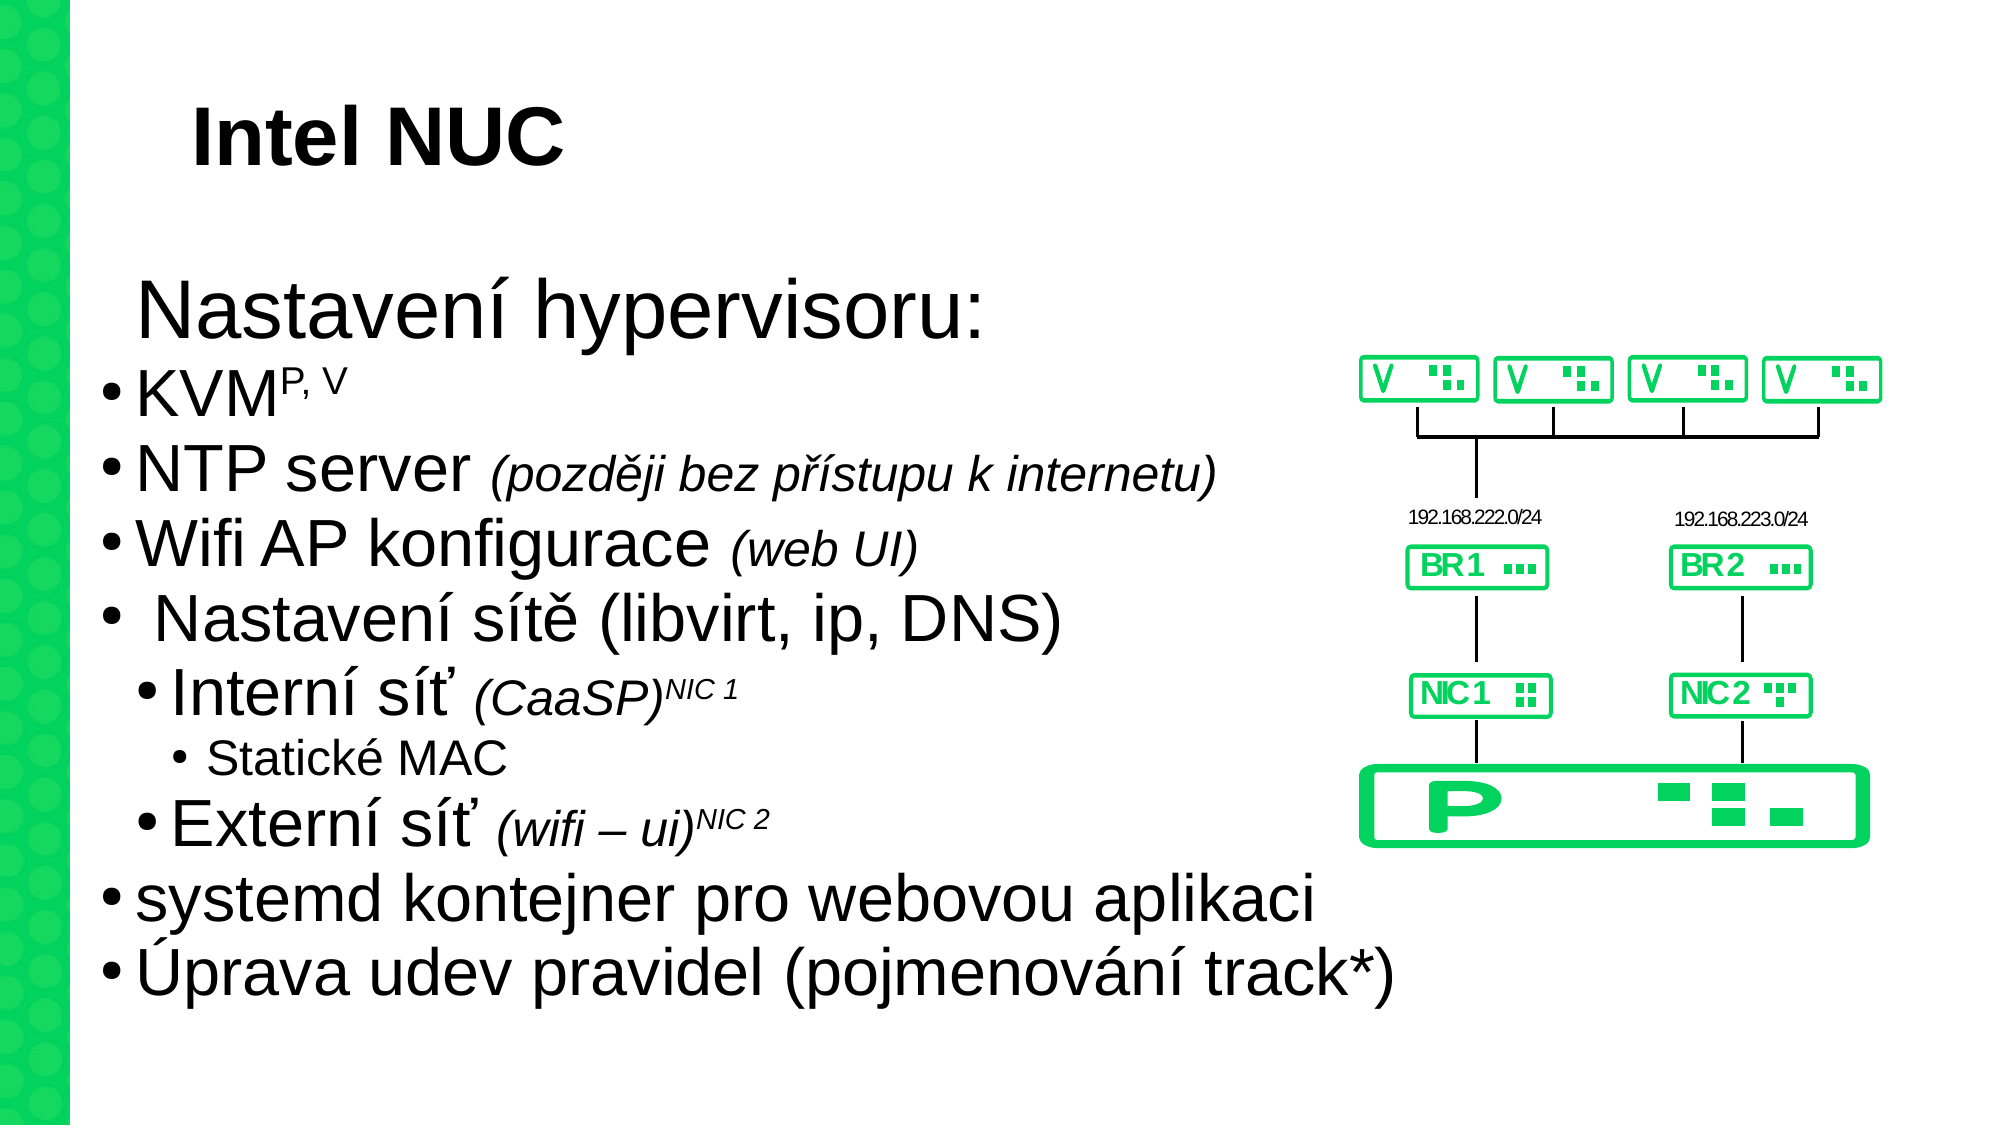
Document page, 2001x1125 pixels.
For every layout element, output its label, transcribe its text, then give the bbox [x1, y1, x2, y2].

text_box [1528, 697, 1536, 707]
text_box [1776, 683, 1784, 693]
text_box [1528, 683, 1536, 693]
text_box [1776, 697, 1784, 707]
text_box [1516, 697, 1524, 707]
text_box [1516, 683, 1524, 693]
text_box NIC 2 [1665, 666, 1766, 719]
text_box [1516, 564, 1524, 574]
text_box [1506, 673, 1553, 719]
text_box [1359, 763, 1871, 849]
text_box [1782, 564, 1790, 574]
text_box [1770, 564, 1778, 574]
text_box [1504, 564, 1512, 574]
title Intel NUC [191, 90, 1863, 184]
text_box [1788, 683, 1796, 693]
text_box [1766, 544, 1813, 591]
text_box BR 2 [1665, 539, 1766, 591]
text_box [1762, 355, 1883, 404]
text_box [1764, 683, 1772, 693]
text_box [1493, 355, 1614, 404]
picture [0, 0, 81, 1125]
text_box [1359, 354, 1480, 403]
text_box [1794, 564, 1801, 574]
text_box BR 1 [1405, 538, 1506, 591]
text_box [1766, 672, 1813, 719]
subtitle Nastavení hypervisoru: KVMP, V NTP server (později bez přístupu k internetu) Wifi AP konfigurace (web UI) Nastavení sítě (libvirt, ip, DNS) Interní síť (CaaSP)NIC 1 Statické MAC Externí síť (wifi – ui)NIC 2 systemd kontejner pro webovou aplikaci Úprava udev pravidel (pojmenování track*) [99, 263, 1900, 1011]
text_box 192.168.223.0/24 [1659, 500, 1825, 539]
text_box [1528, 564, 1536, 574]
text_box NIC 1 [1405, 667, 1506, 720]
text_box 192.168.222.0/24 [1392, 497, 1567, 538]
text_box [1506, 544, 1550, 591]
text_box [1627, 354, 1749, 403]
